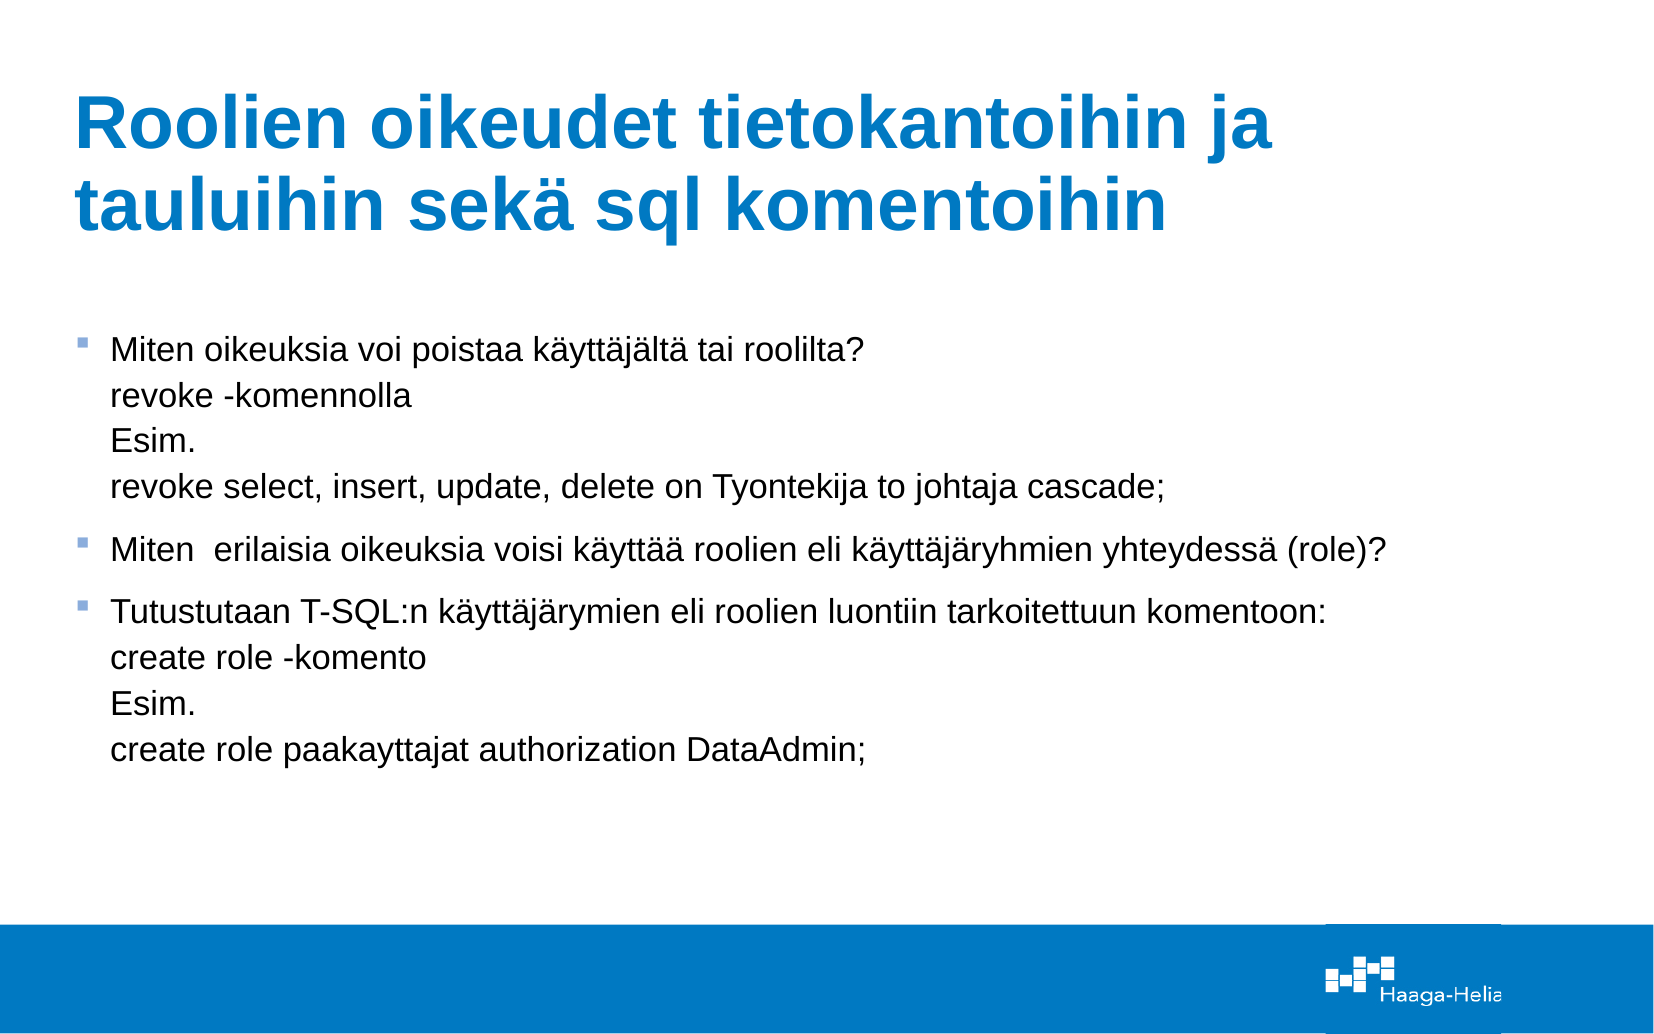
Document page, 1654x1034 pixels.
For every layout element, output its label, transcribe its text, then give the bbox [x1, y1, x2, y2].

title Roolien oikeudet tietokantoihin ja tauluihin sekä sql komentoihin [74, 82, 1584, 178]
list Miten oikeuksia voi poistaa käyttäjältä tai roolilta? revoke -komennolla Esim. revoke select, insert, update, delete on Tyontekija to johtaja cascade; Miten erilaisia oikeuksia voisi käyttää roolien eli käyttäjäryhmien yhteydessä (role)? Tutustutaan T-SQL:n käyttäjärymien eli roolien luontiin tarkoitettuun komentoon: create role -komento Esim. create role paakayttajat authorization DataAdmin; [74, 259, 1584, 922]
picture [1325, 924, 1502, 1034]
